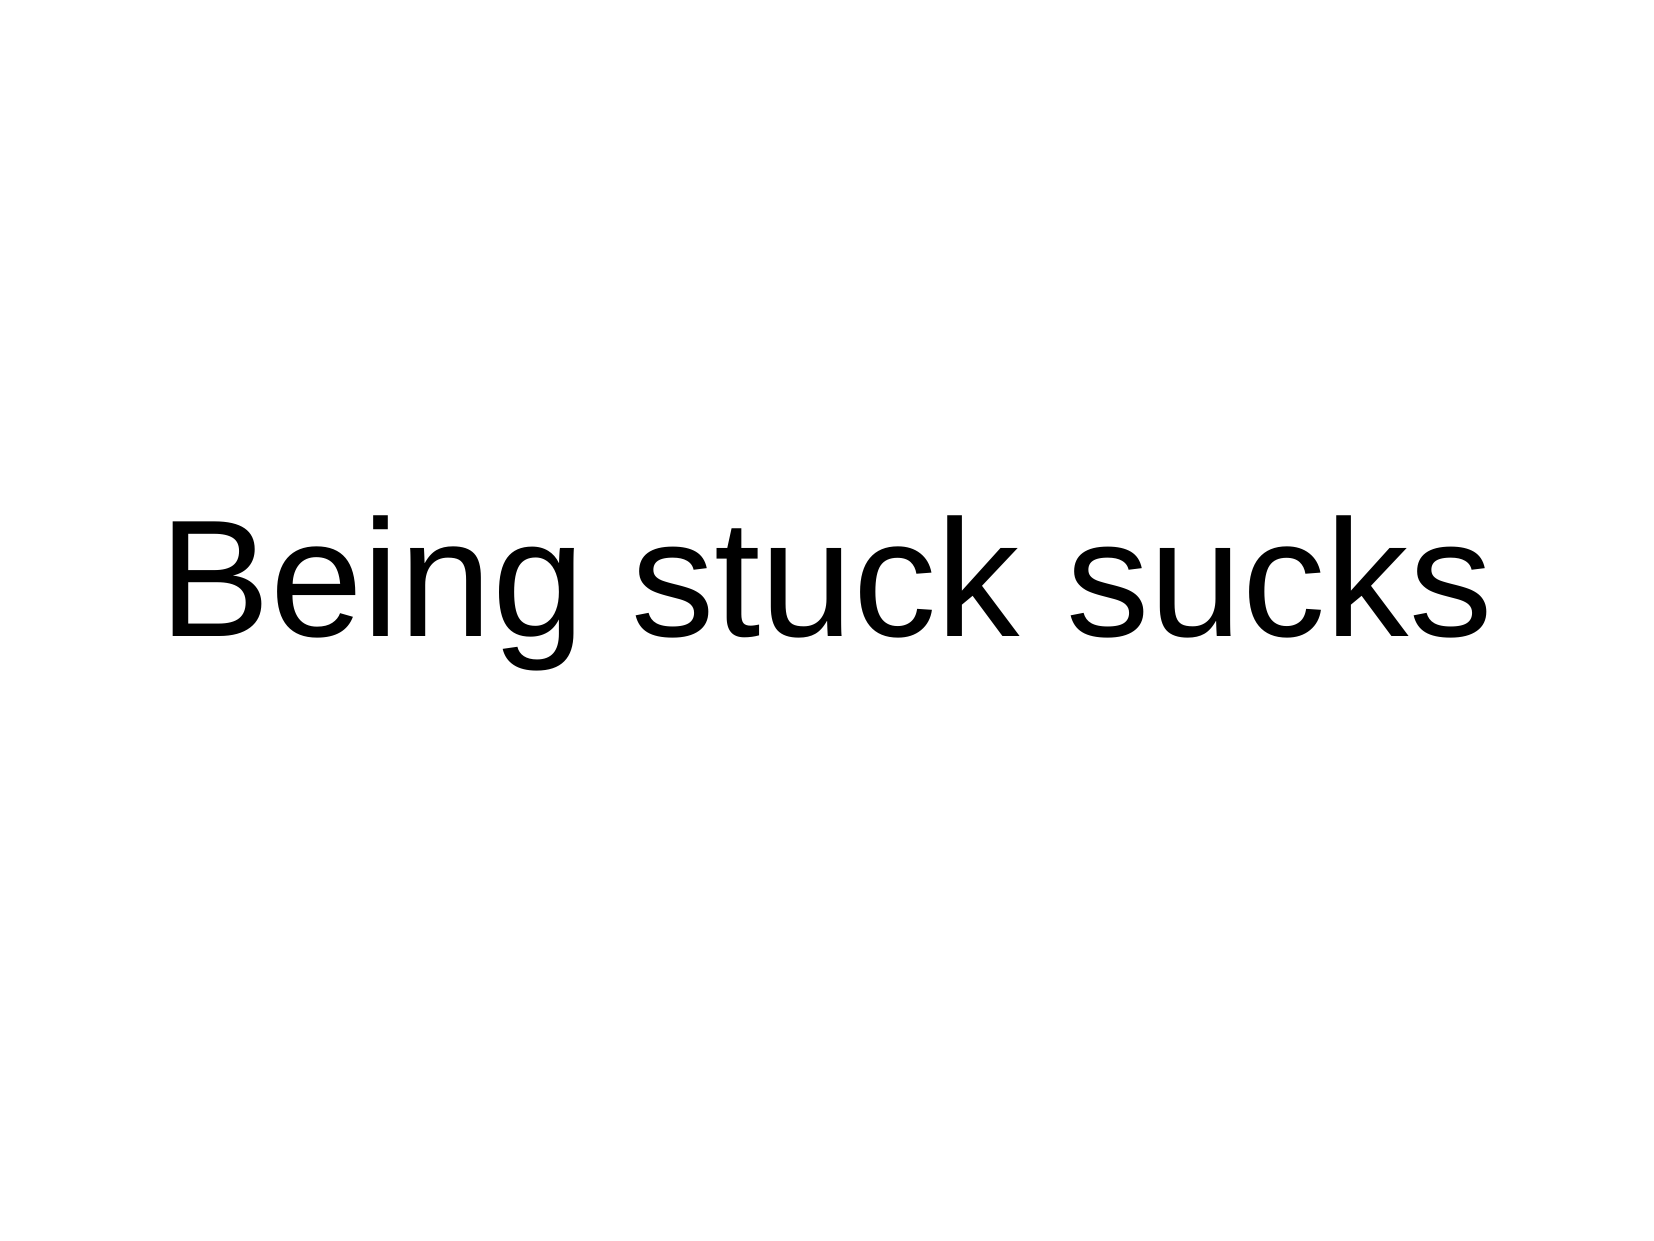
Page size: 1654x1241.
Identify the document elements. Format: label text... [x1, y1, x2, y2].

subtitle Being stuck sucks [82, 49, 1571, 1109]
